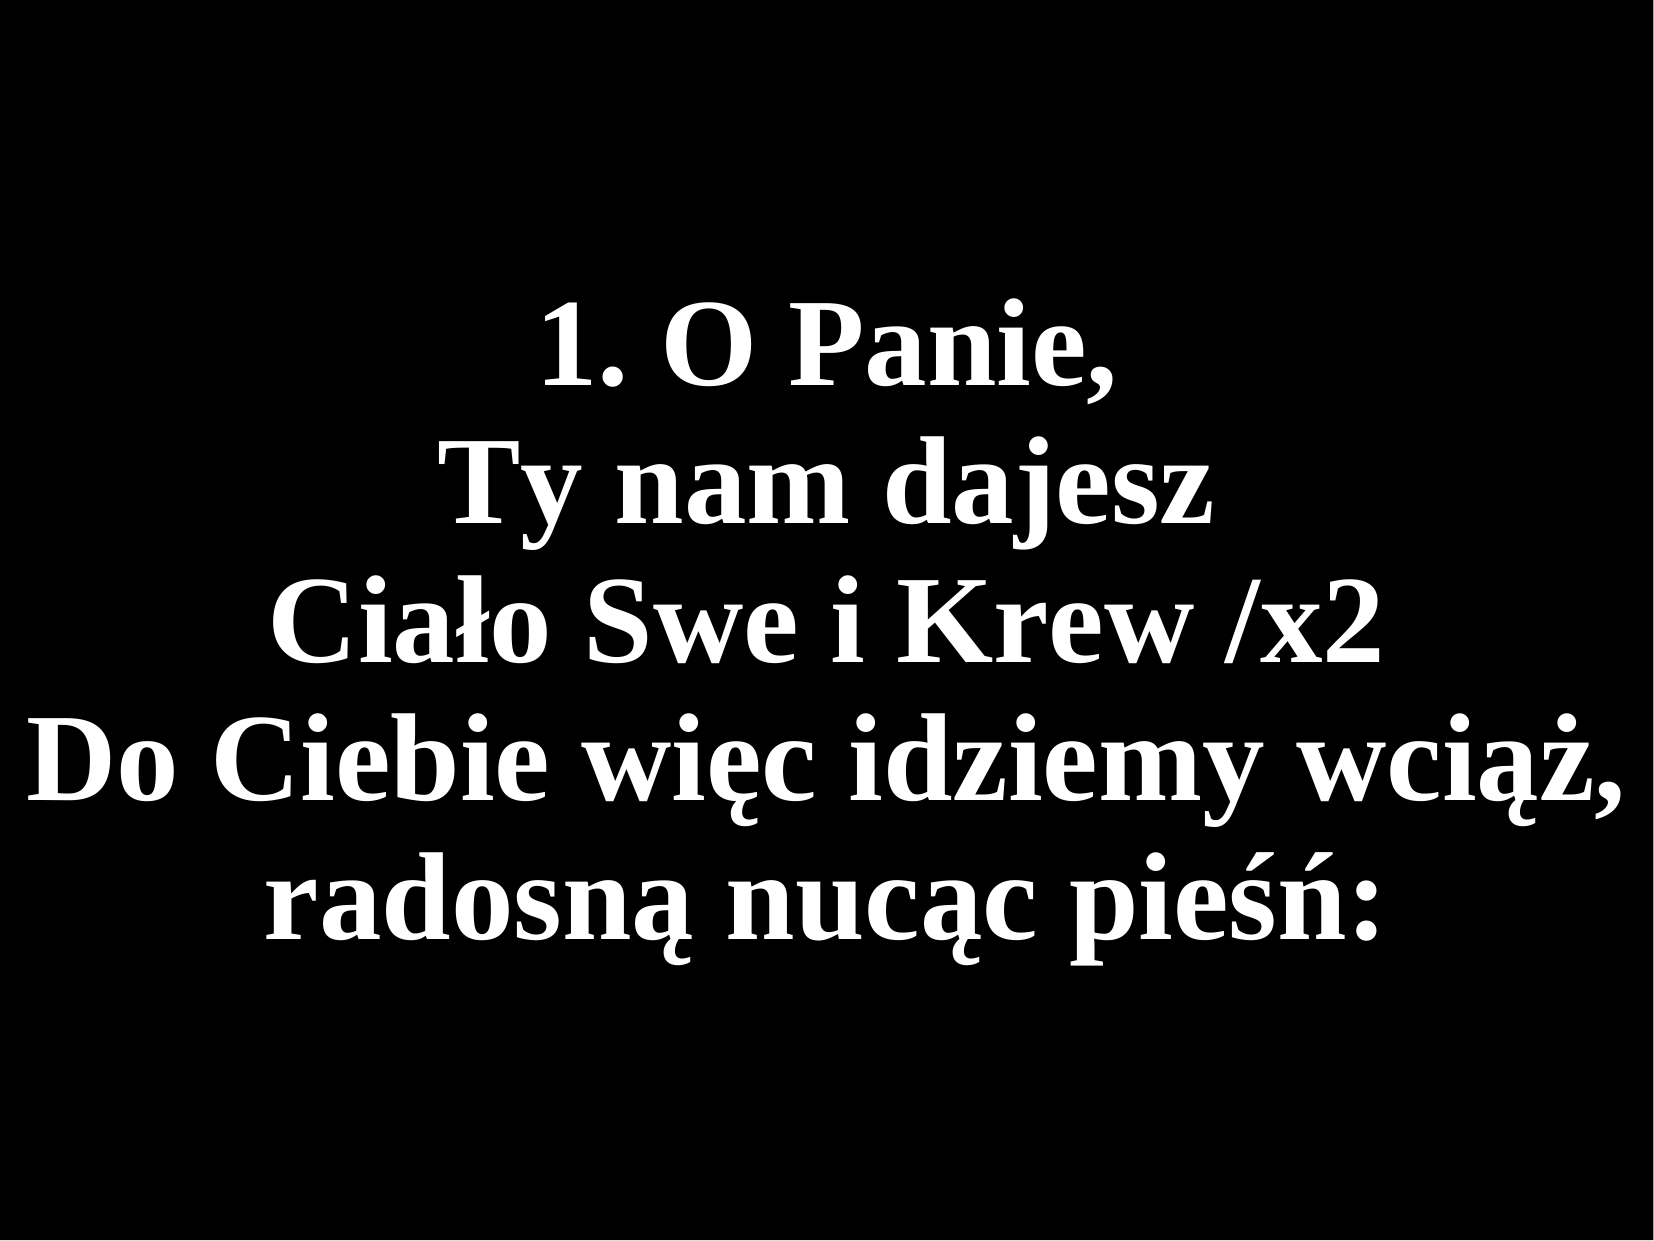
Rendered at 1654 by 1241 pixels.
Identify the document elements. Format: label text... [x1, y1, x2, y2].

title 1. O Panie, Ty nam dajesz Ciało Swe i Krew /x2 Do Ciebie więc idziemy wciąż, radosną nucąc pieśń: [0, 0, 1654, 1241]
